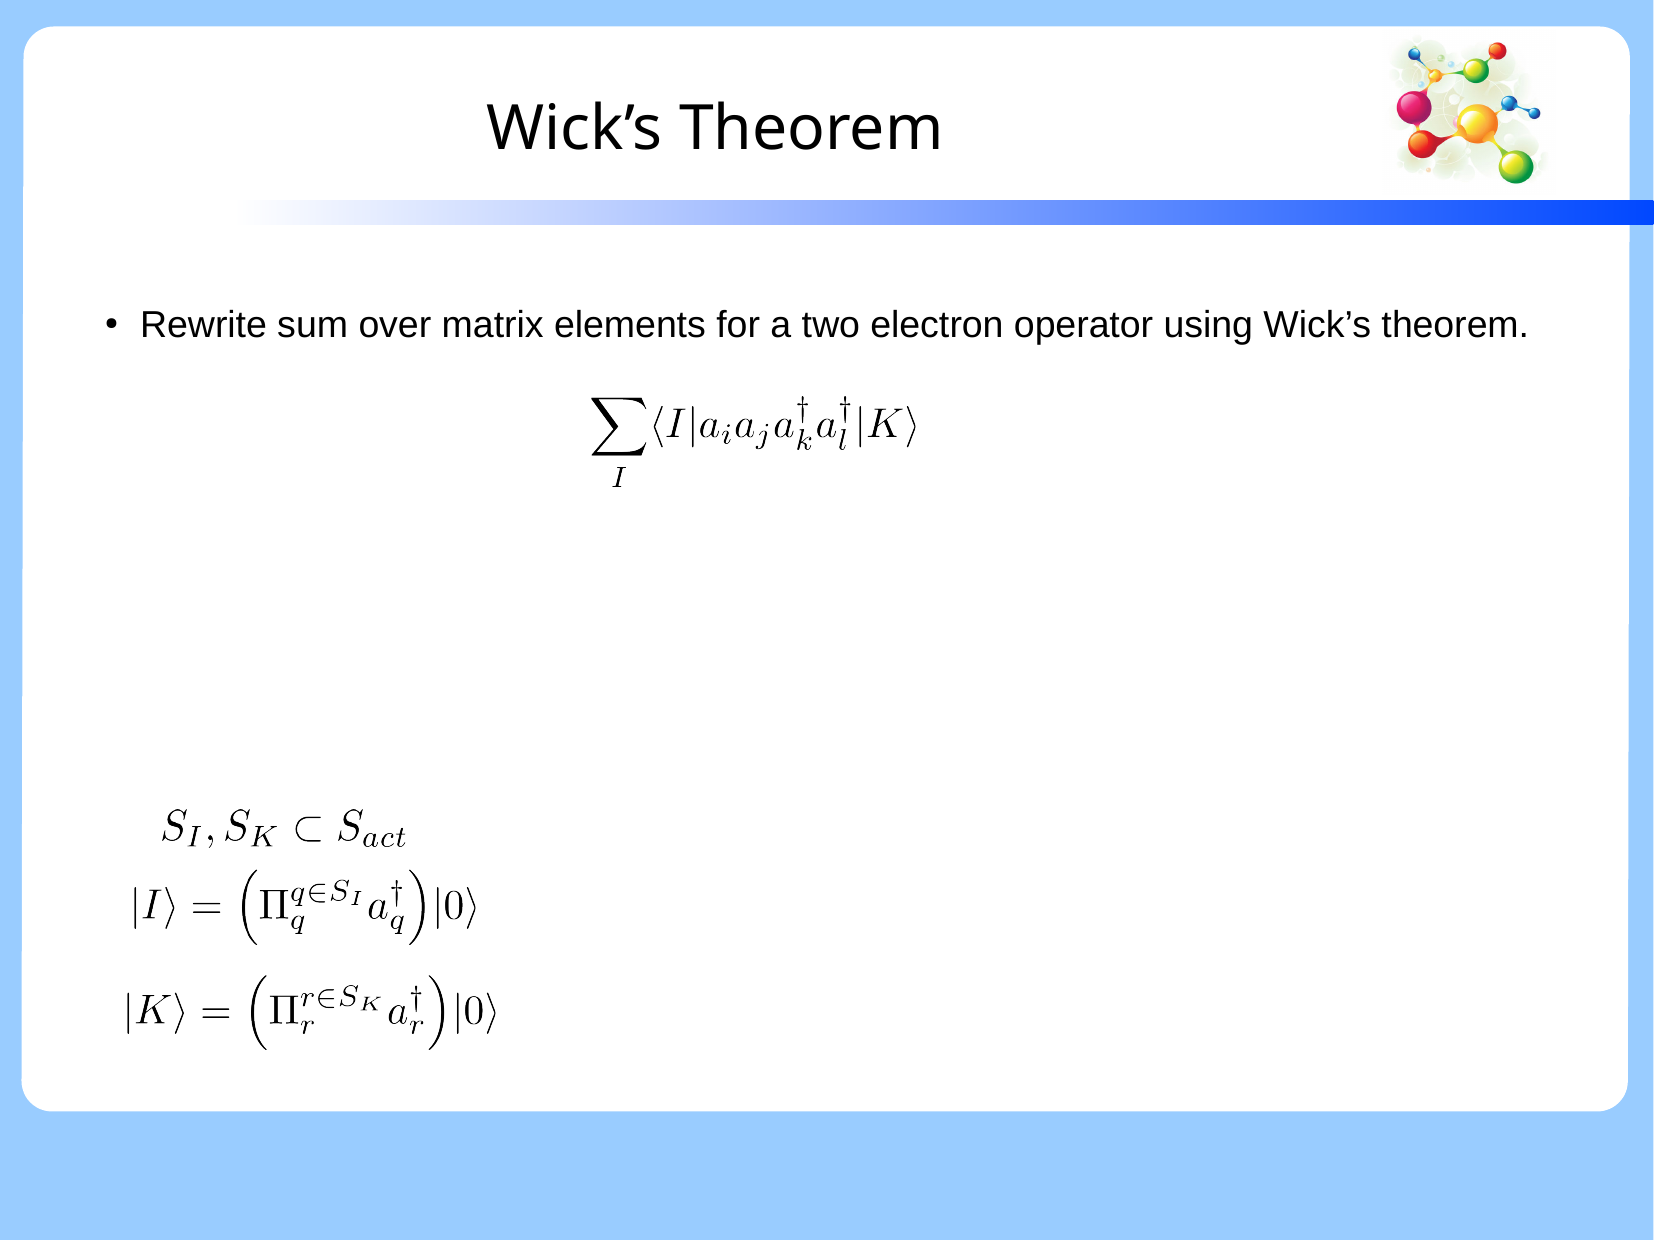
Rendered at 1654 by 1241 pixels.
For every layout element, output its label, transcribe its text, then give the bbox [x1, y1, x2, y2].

picture [134, 869, 476, 945]
text_box Rewrite sum over matrix elements for a two electron operator using Wick’s theorem. [90, 254, 1576, 1241]
picture [162, 809, 406, 848]
table_cell [956, 201, 961, 224]
picture [1382, 29, 1556, 195]
table_cell [873, 201, 877, 224]
picture [591, 396, 916, 487]
title Wick’s Theorem [82, 49, 1332, 201]
picture [127, 975, 496, 1051]
